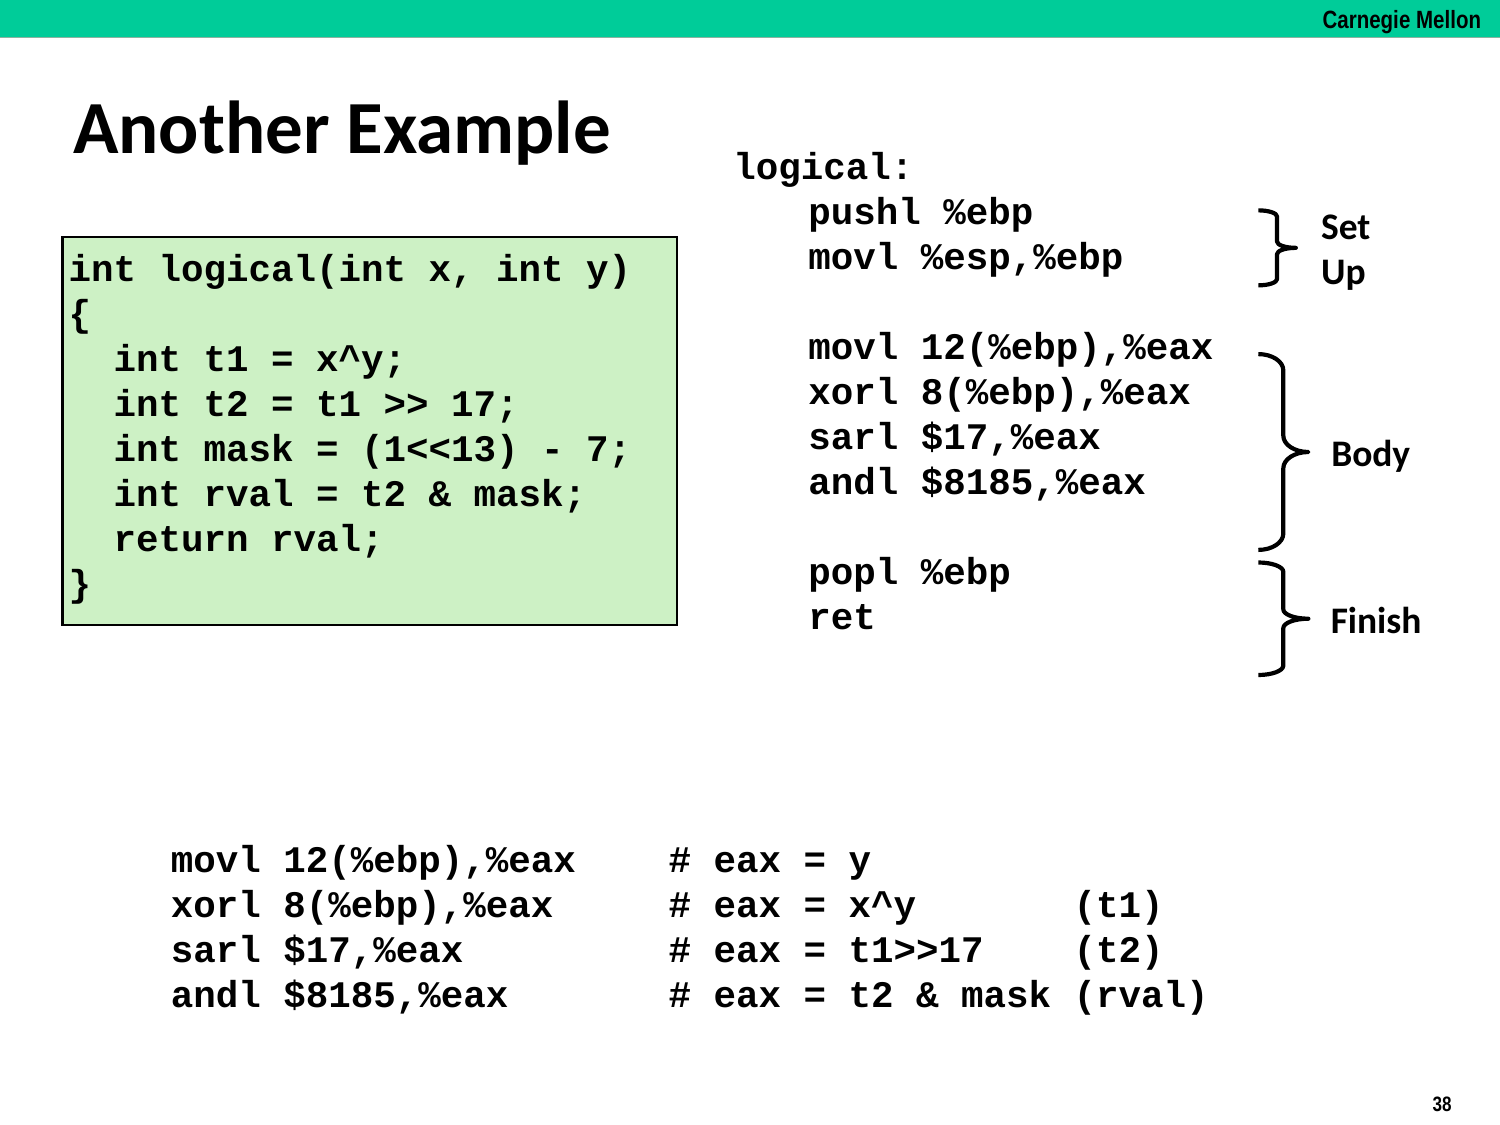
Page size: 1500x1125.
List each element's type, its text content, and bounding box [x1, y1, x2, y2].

text_box Body [1324, 422, 1417, 481]
text_box Finish [1324, 589, 1429, 648]
title Another Example [58, 71, 1304, 197]
text_box movl 12(%ebp),%eax # eax = y xorl 8(%ebp),%eax # eax = x^y (t1) sarl $17,%eax # eax = t1>>17 (t2) andl $8185,%eax # eax = t2 & mask (rval) [145, 829, 1300, 1046]
text_box int logical(int x, int y) { int t1 = x^y; int t2 = t1 >> 17; int mask = (1<<13) - 7; int rval = t2 & mask; return rval; } [62, 237, 678, 625]
text_box logical: pushl %ebp movl %esp,%ebp movl 12(%ebp),%eax xorl 8(%ebp),%eax sarl $17,%eax andl $8185,%eax popl %ebp ret [727, 135, 1405, 769]
text_box Set Up [1314, 195, 1377, 299]
text_box Carnegie Mellon [1322, 3, 1500, 33]
